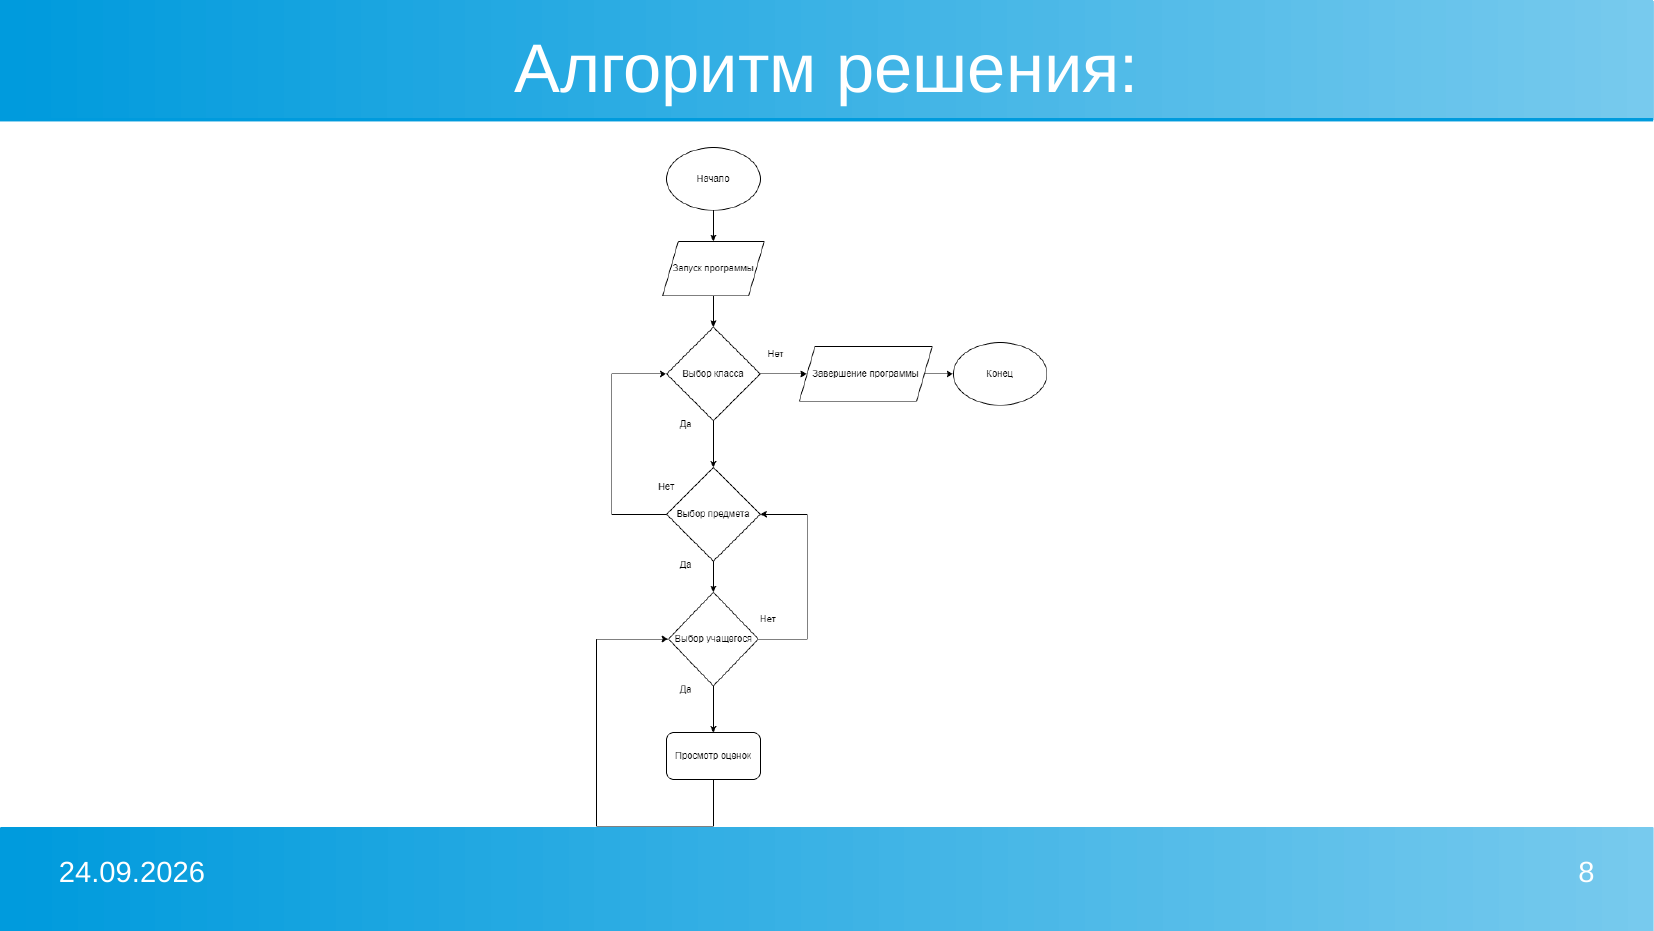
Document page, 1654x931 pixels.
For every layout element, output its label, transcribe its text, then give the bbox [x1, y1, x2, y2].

title Алгоритм решения: [59, 29, 1595, 108]
picture [590, 147, 1047, 827]
